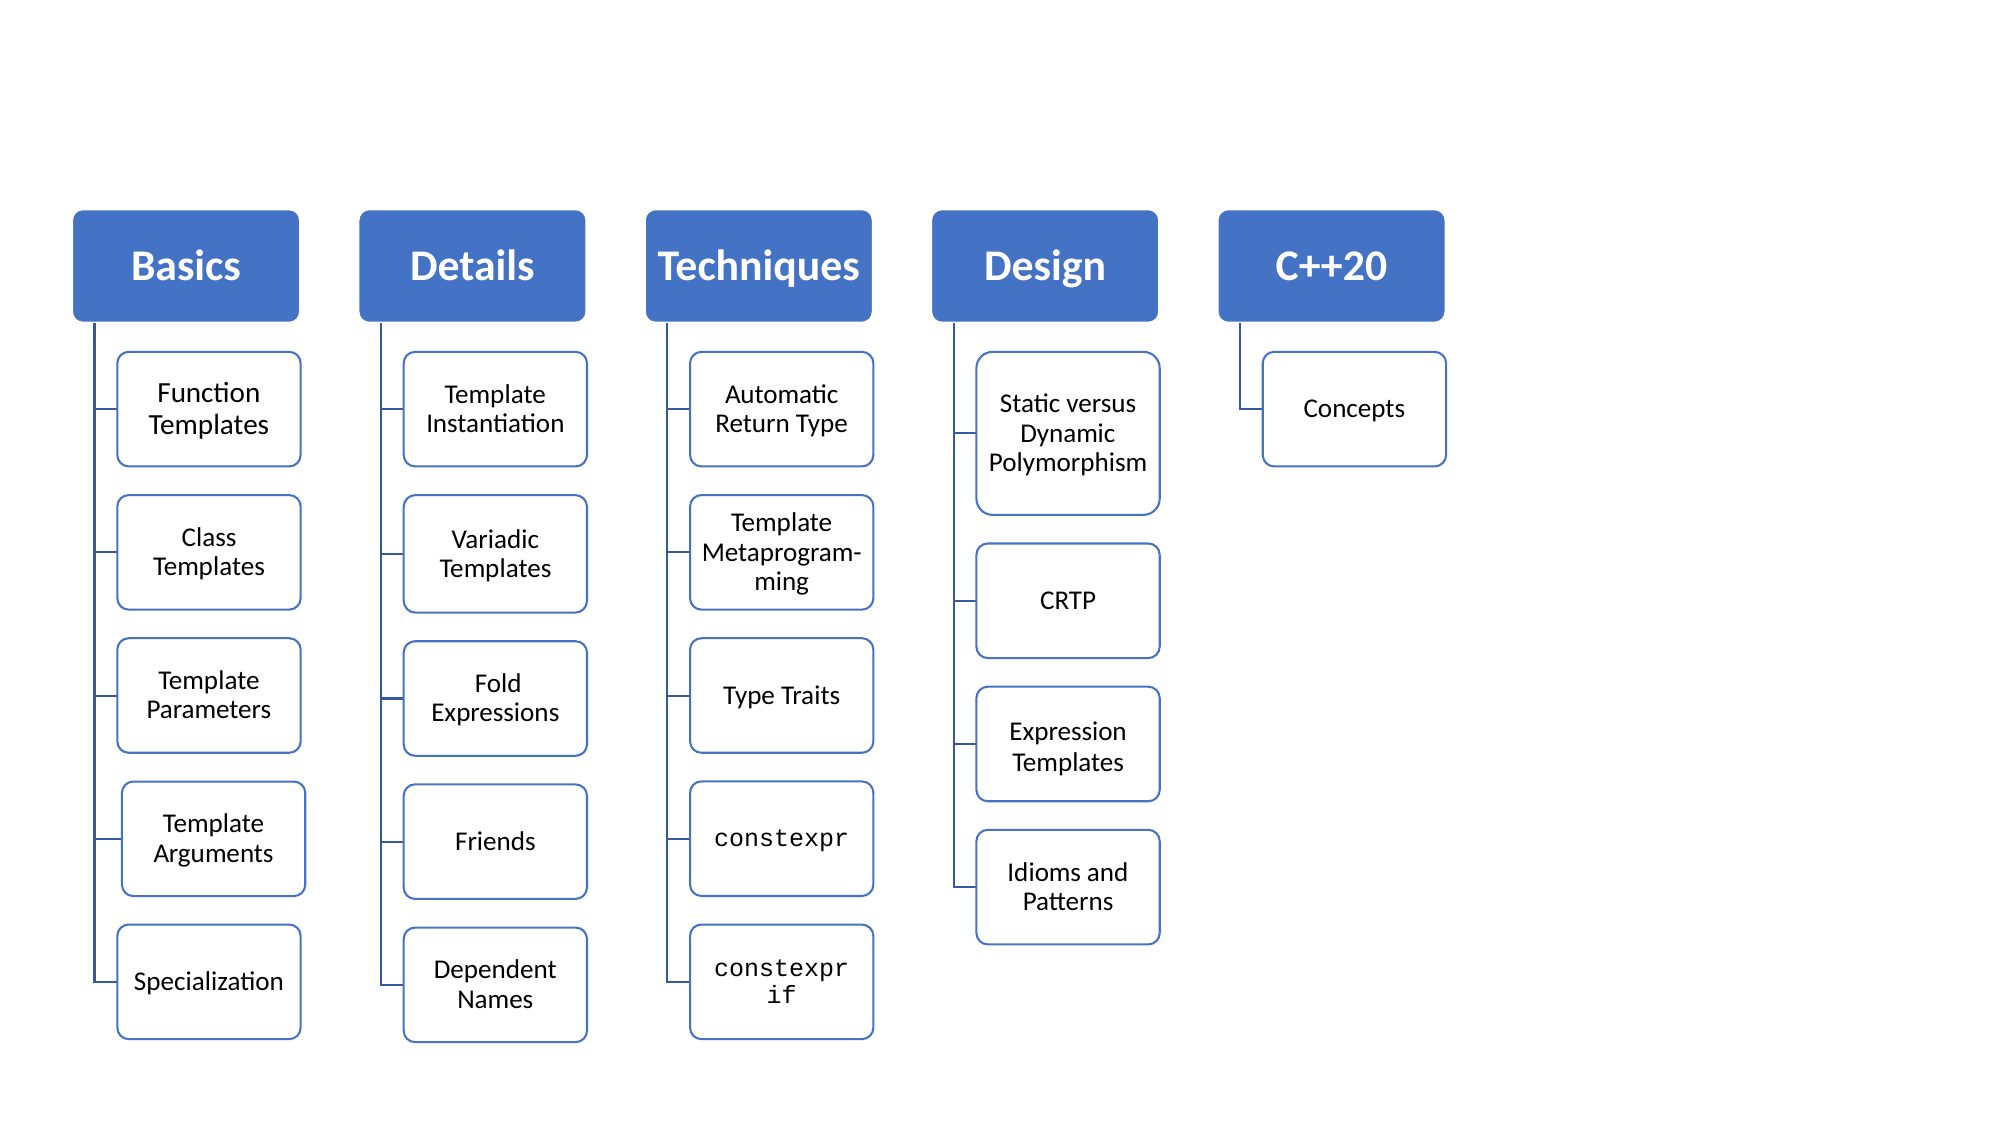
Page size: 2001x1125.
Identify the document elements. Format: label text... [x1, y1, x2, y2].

text_box Function Templates [117, 351, 301, 467]
text_box Template Metaprogram-ming [690, 495, 874, 610]
text_box Specialization [117, 924, 301, 1040]
text_box constexpr if [690, 924, 874, 1040]
text_box Class Templates [117, 495, 301, 610]
text_box Automatic Return Type [690, 351, 874, 467]
text_box Friends [403, 784, 588, 899]
text_box CRTP [976, 543, 1160, 659]
text_box constexpr [690, 781, 874, 896]
text_box Type Traits [690, 638, 874, 753]
text_box Concepts [1262, 351, 1447, 467]
text_box Static versus Dynamic Polymorphism [976, 351, 1160, 515]
text_box Design [930, 208, 1160, 324]
text_box Basics [71, 208, 301, 324]
text_box Template Parameters [117, 638, 301, 753]
text_box Expression Templates [976, 686, 1160, 802]
text_box Fold Expressions [403, 641, 588, 756]
text_box C++20 [1216, 208, 1447, 324]
text_box Variadic Templates [403, 495, 588, 613]
text_box Template Instantiation [403, 351, 588, 467]
text_box Techniques [644, 208, 874, 324]
text_box Template Arguments [121, 781, 306, 897]
text_box Idioms and Patterns [976, 829, 1160, 945]
text_box Dependent Names [403, 927, 588, 1043]
text_box Details [357, 208, 588, 324]
